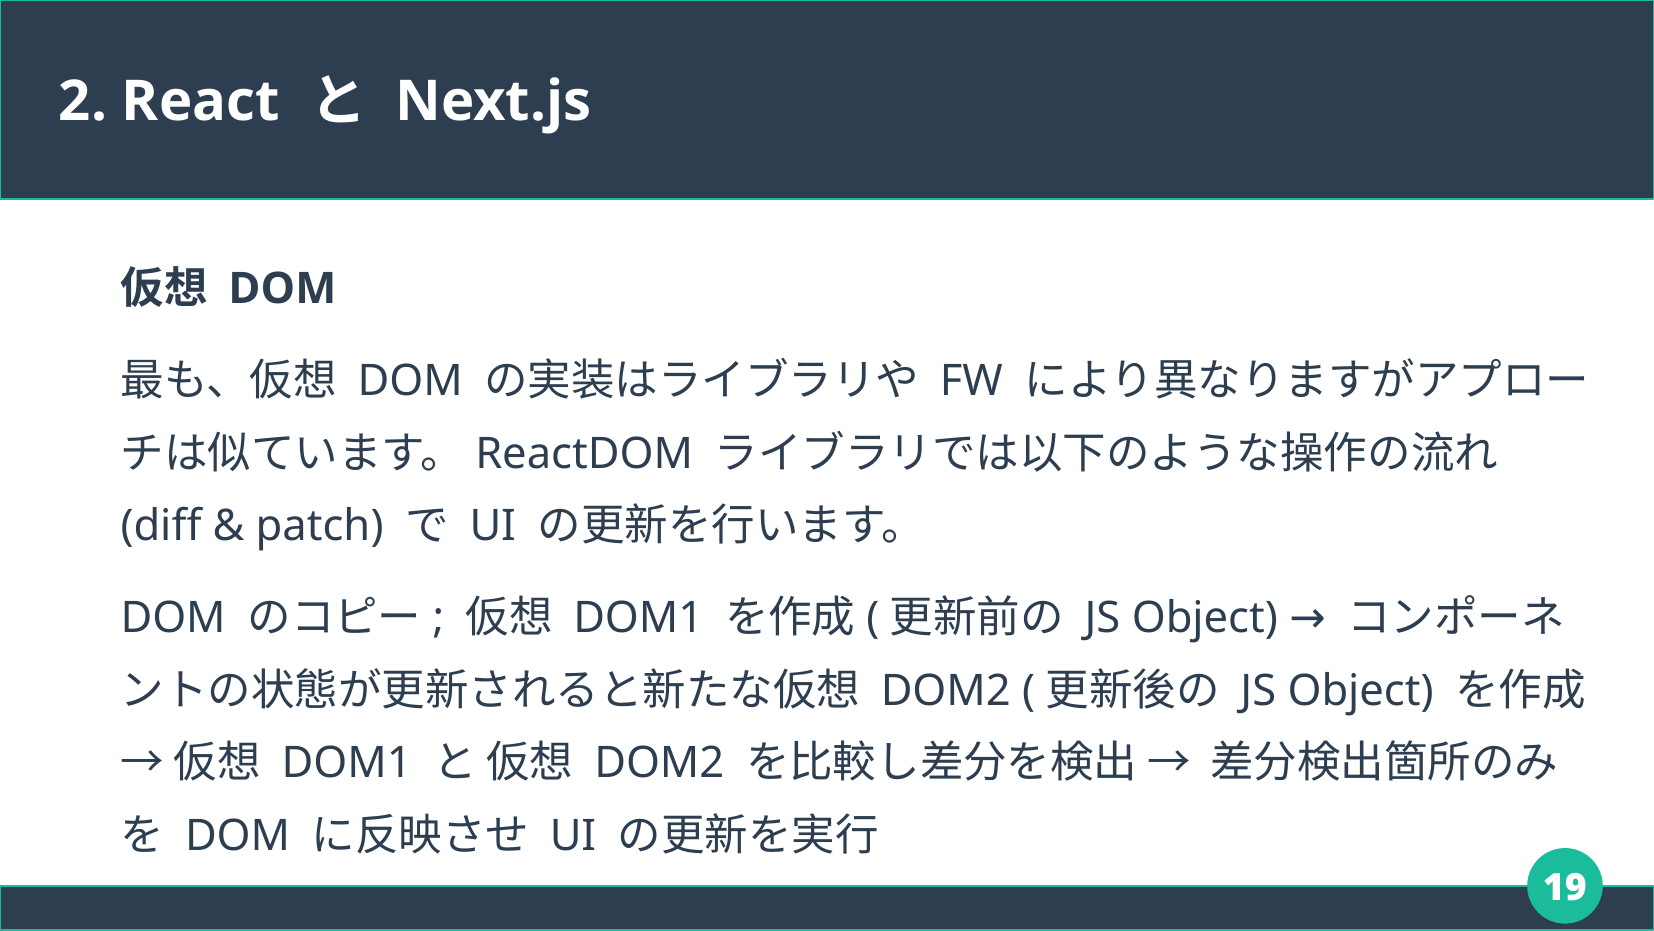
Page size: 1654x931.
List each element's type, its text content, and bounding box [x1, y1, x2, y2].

list 仮想 DOM 最も、仮想 DOM の実装はライブラリや FW により異なりますがアプローチは似ています。ReactDOM ライブラリでは以下のような操作の流れ (diff & patch) で UI の更新を行います。 DOM のコピー; 仮想 DOM1 を作成(更新前の JS Object) → コンポーネントの状態が更新されると新たな仮想 DOM2 (更新後の JS Object) を作成 → 仮想 DOM1 と 仮想 DOM2 を比較し差分を検出 → 差分検出箇所のみを DOM に反映させ UI の更新を実行 [59, 243, 1595, 864]
title 2. React と Next.js [59, 37, 1595, 156]
